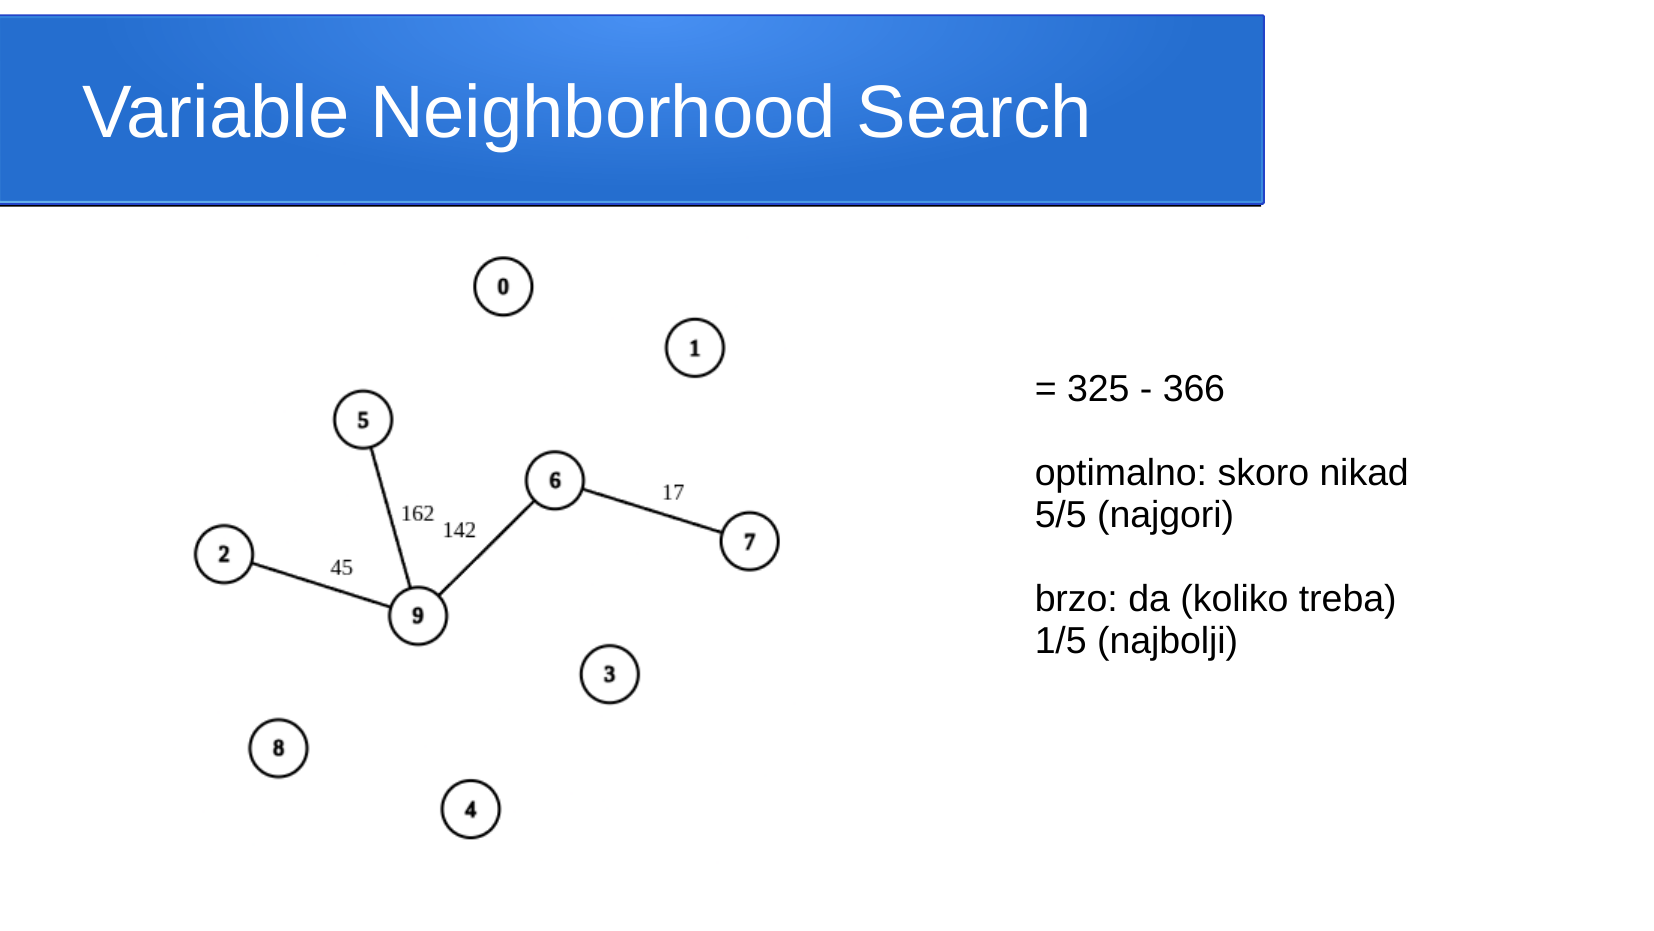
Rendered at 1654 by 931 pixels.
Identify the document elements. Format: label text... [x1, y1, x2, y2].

picture [165, 225, 811, 871]
text_box = 325 - 366 optimalno: skoro nikad 5/5 (najgori) brzo: da (koliko treba) 1/5 (najbolji) [1020, 360, 1426, 711]
title Variable Neighborhood Search [82, 35, 1261, 189]
